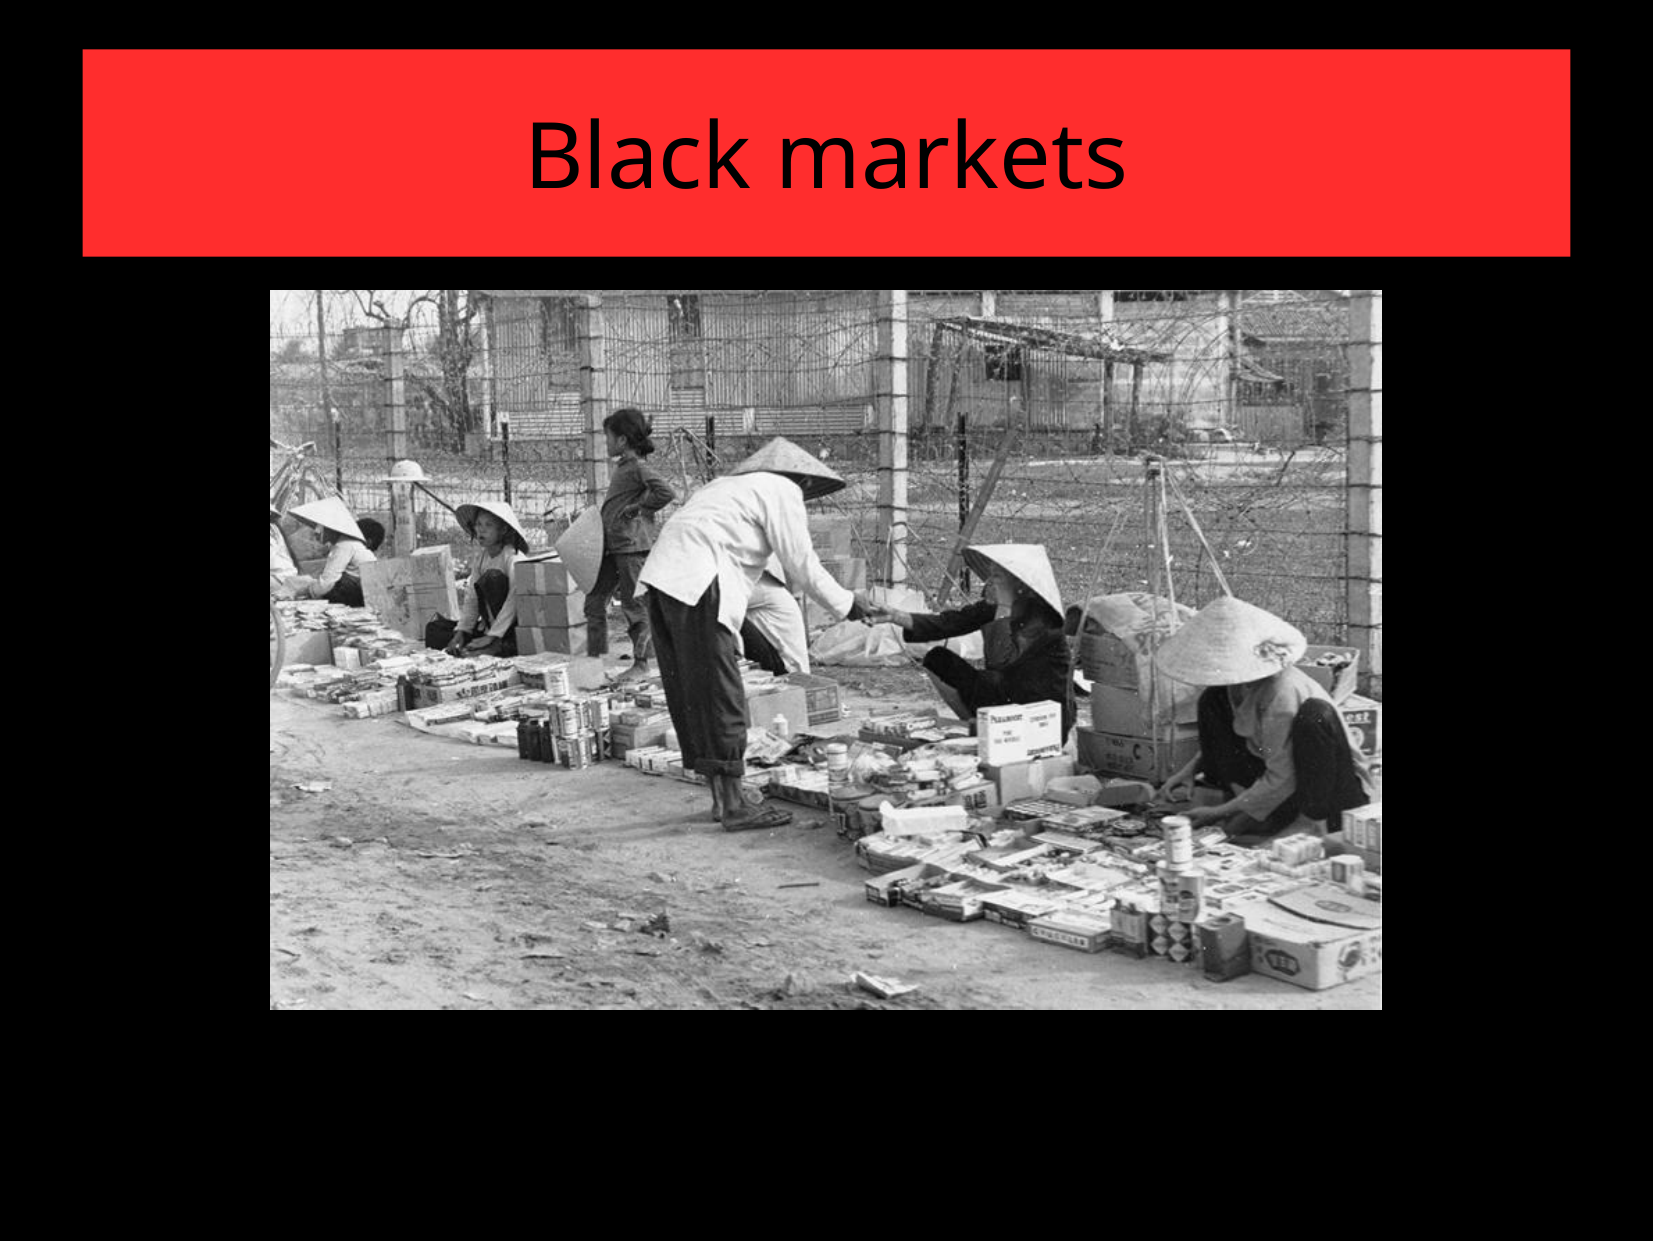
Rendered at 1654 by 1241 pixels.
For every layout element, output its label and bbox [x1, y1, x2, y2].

picture [270, 290, 1383, 1010]
